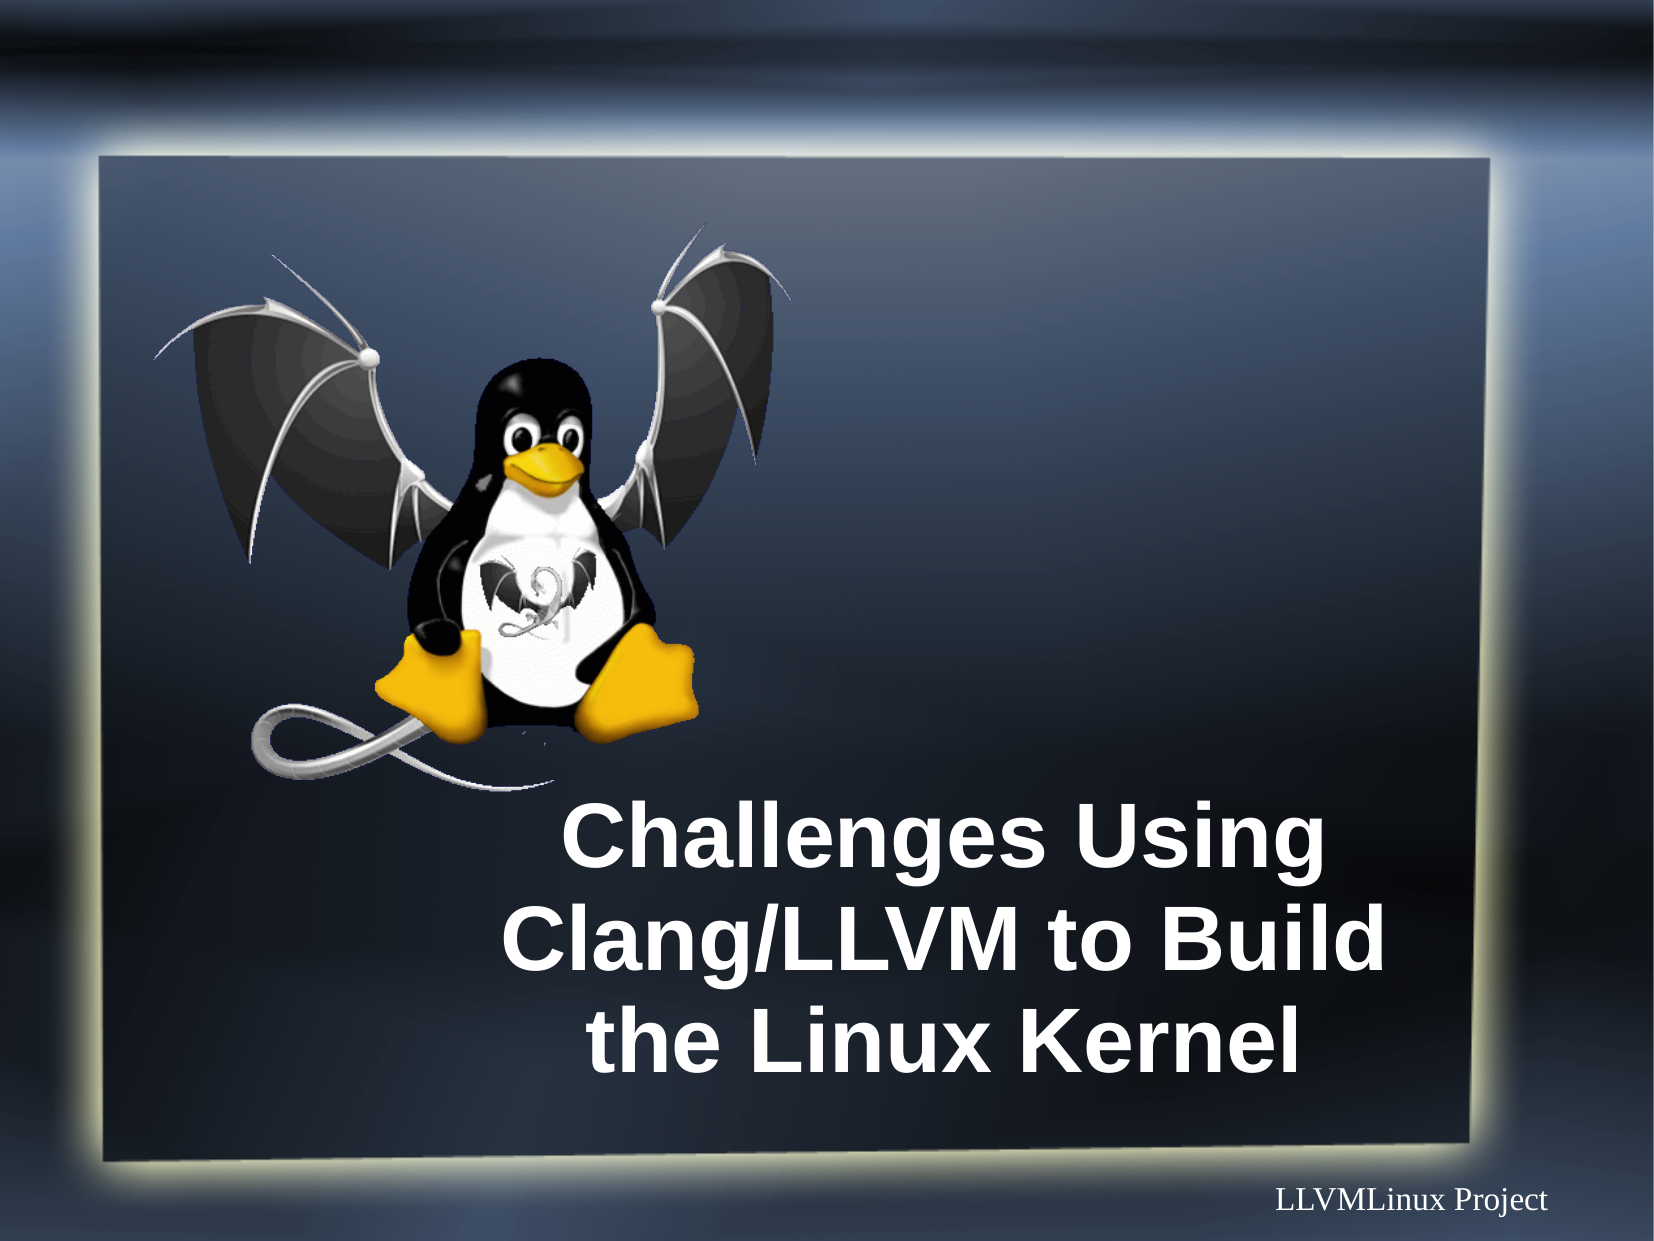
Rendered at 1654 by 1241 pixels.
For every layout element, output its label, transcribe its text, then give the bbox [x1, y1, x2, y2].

title Challenges Using Clang/LLVM to Build the Linux Kernel [442, 784, 1447, 1093]
picture [0, 0, 1654, 1241]
